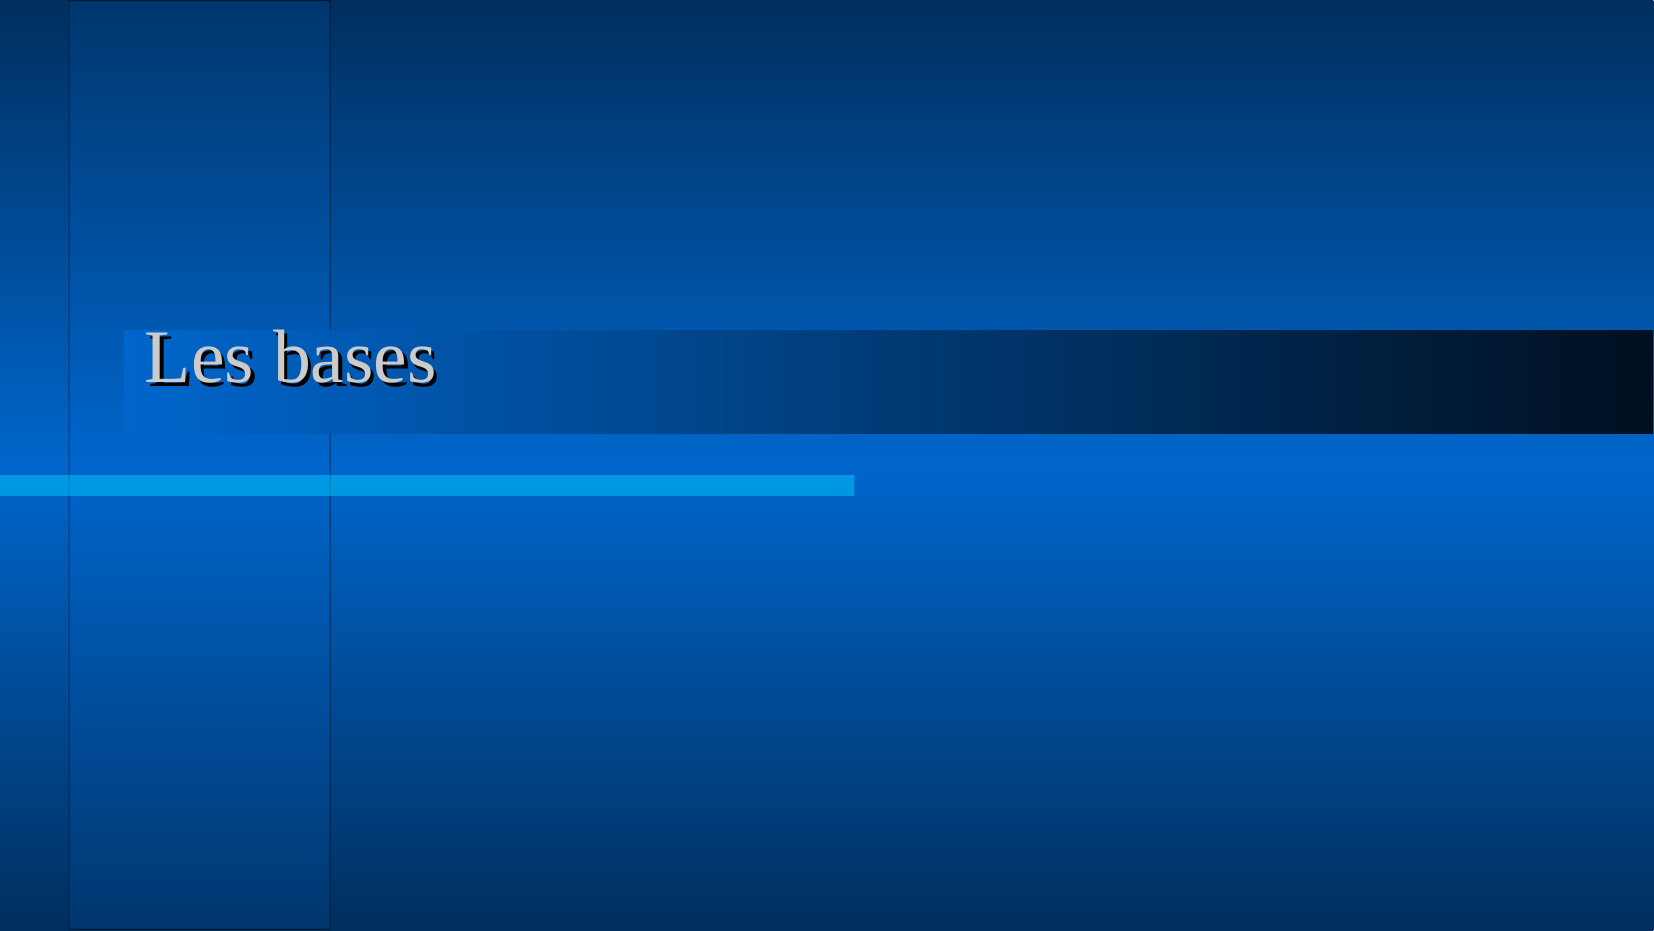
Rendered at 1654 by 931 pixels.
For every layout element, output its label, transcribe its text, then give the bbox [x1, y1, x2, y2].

subtitle [82, 457, 1571, 787]
title Les bases [129, 135, 1536, 457]
